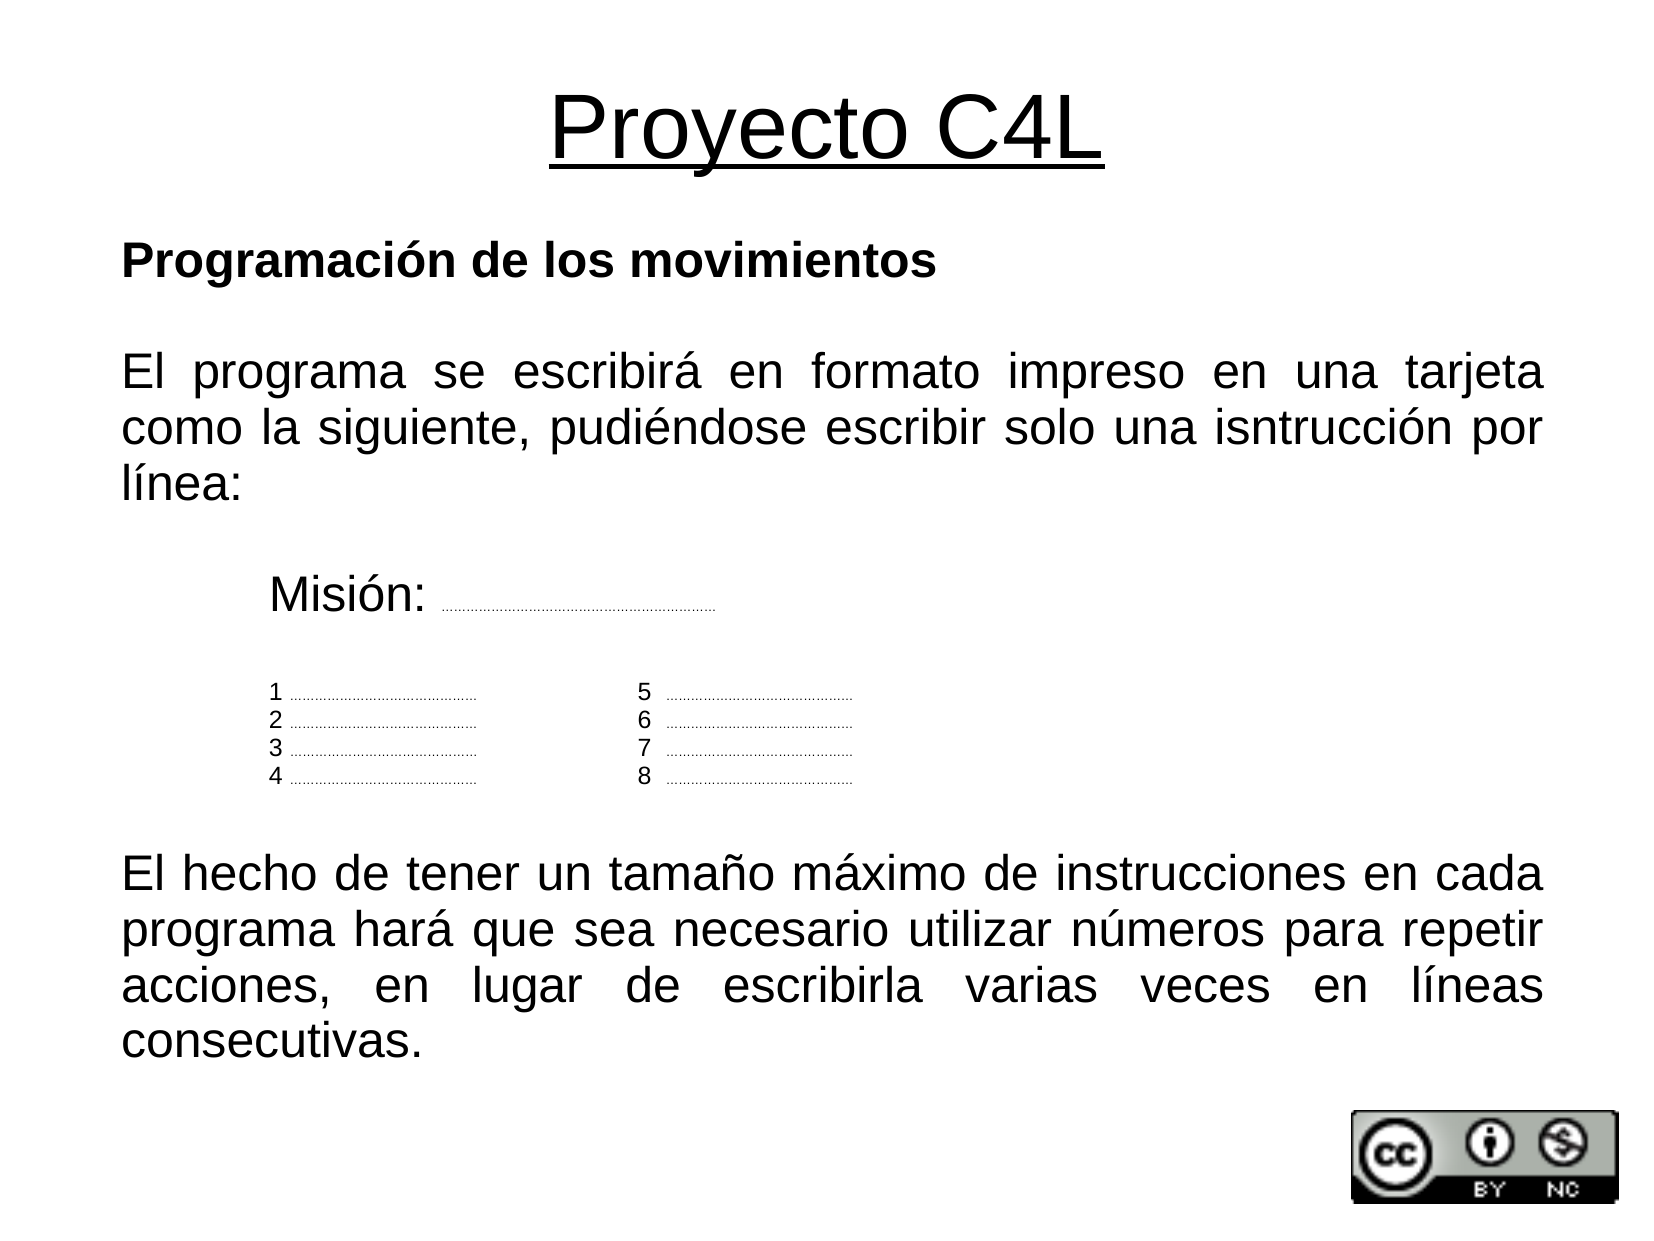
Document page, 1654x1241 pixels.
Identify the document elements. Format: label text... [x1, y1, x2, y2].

text_box Programación de los movimientos El programa se escribirá en formato impreso en una tarjeta como la siguiente, pudiéndose escribir solo una isntrucción por línea: Misión: ………………………………………………………… 1 ……………………………………… 5 ……………………………………… 2 ……………………………………… 6 ……………………………………… 3 ……………………………………… 7 ……………………………………… 4 ……………………………………… 8 ……………………………………… El hecho de tener un tamaño máximo de instrucciones en cada programa hará que sea necesario utilizar números para repetir acciones, en lugar de escribirla varias veces en líneas consecutivas. [106, 224, 1560, 1076]
picture [1351, 1110, 1619, 1204]
title Proyecto C4L [82, 23, 1571, 231]
